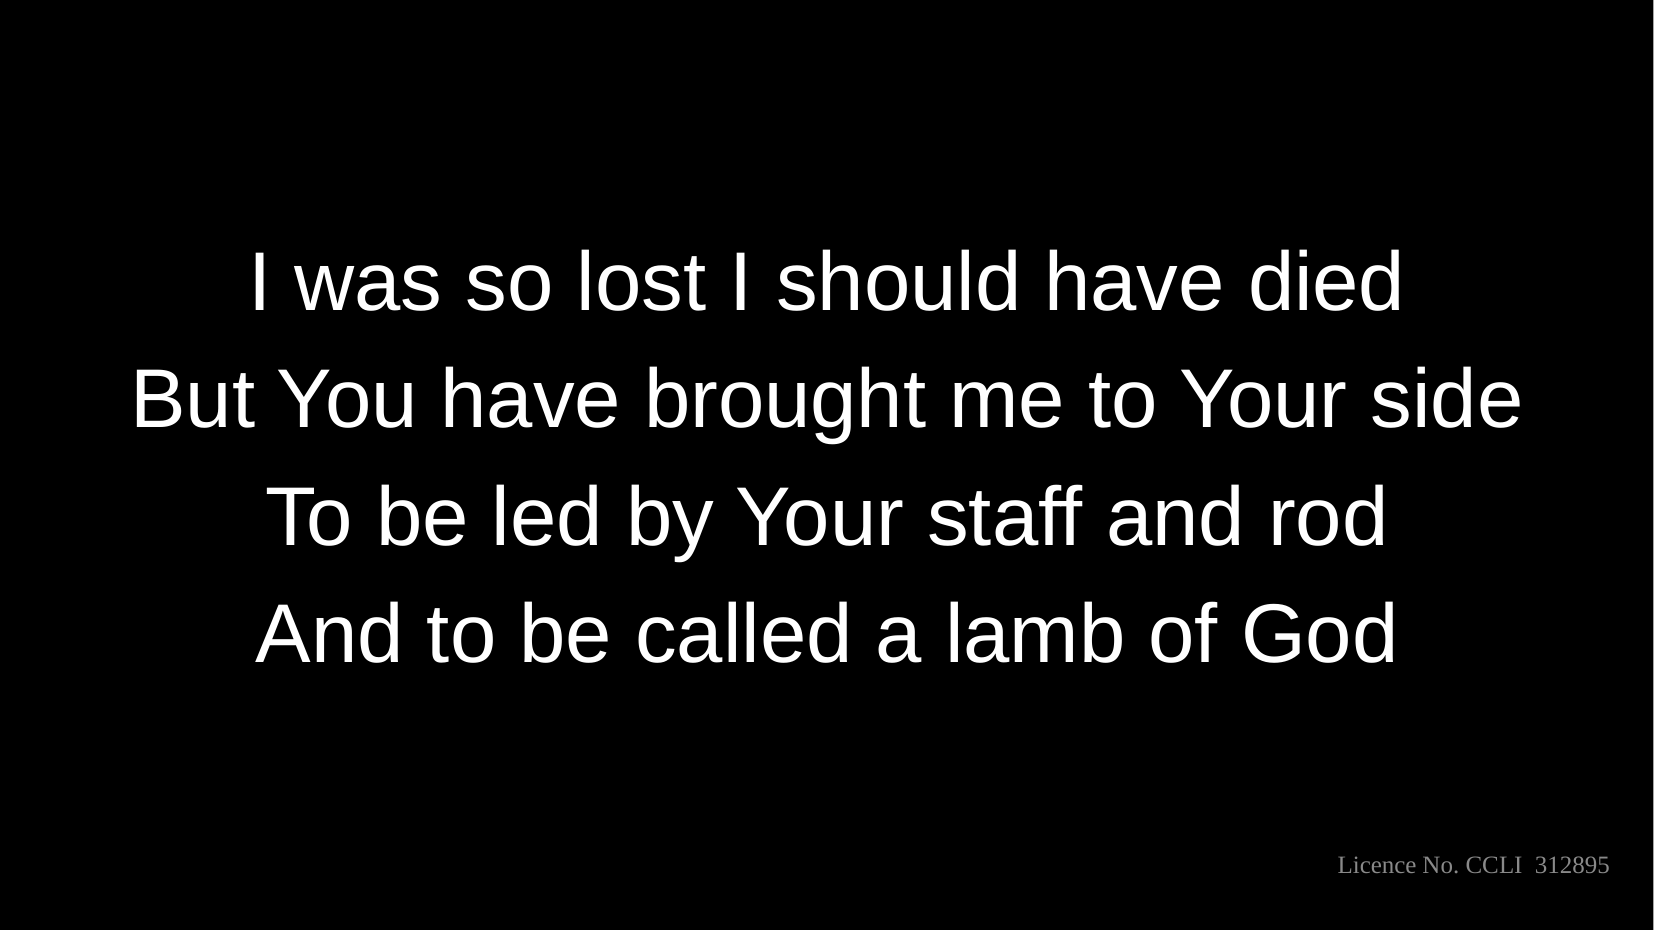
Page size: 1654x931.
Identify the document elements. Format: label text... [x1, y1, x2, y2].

text_box Licence No. CCLI 312895 [1275, 840, 1626, 887]
text_box I was so lost I should have died But You have brought me to Your side To be led by Your staff and rod And to be called a lamb of God [0, 230, 1654, 922]
